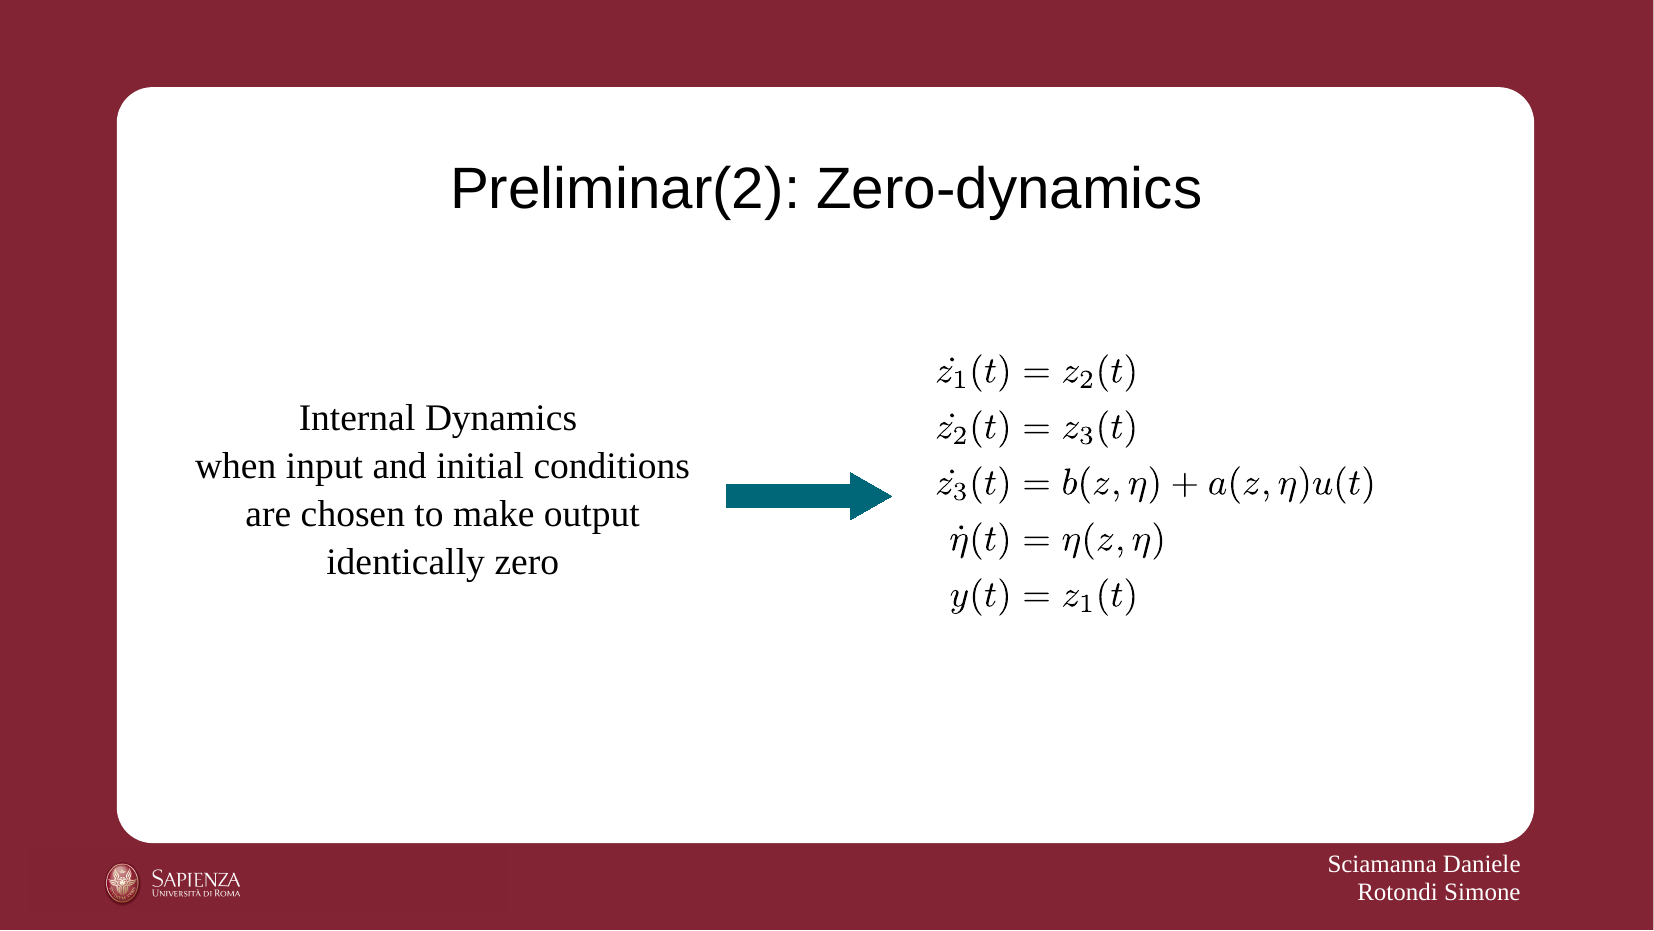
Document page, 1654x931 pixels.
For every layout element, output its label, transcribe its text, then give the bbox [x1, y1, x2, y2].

text_box Sciamanna Daniele Rotondi Simone [933, 843, 1536, 914]
picture [29, 850, 508, 910]
title Preliminar(2): Zero-dynamics [162, 110, 1492, 266]
text_box [116, 87, 1535, 844]
text_box Internal Dynamics when input and initial conditions are chosen to make output identically zero [165, 383, 721, 607]
